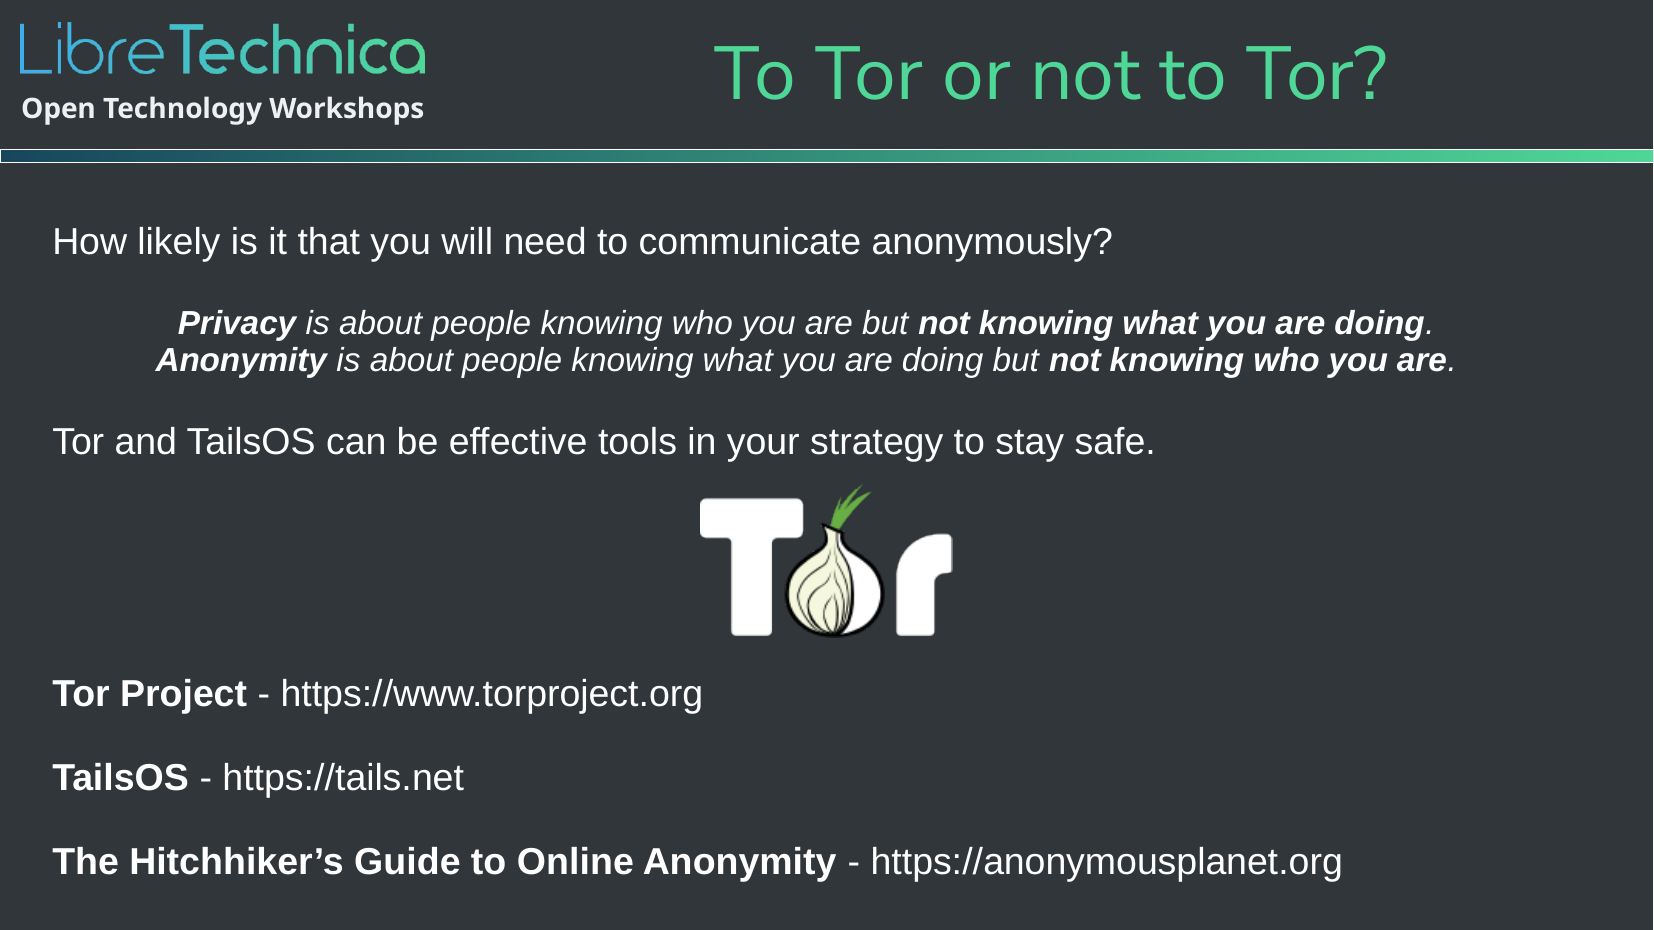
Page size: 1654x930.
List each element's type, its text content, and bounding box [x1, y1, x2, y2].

text_box [0, 149, 1653, 163]
text_box To Tor or not to Tor? [449, 0, 1653, 151]
text_box How likely is it that you will need to communicate anonymously? Privacy is about people knowing who you are but not knowing what you are doing. Anonymity is about people knowing what you are doing but not knowing who you are. Tor and TailsOS can be effective tools in your strategy to stay safe. Tor Project - https://www.torproject.org TailsOS - https://tails.net The Hitchhiker’s Guide to Online Anonymity - https://anonymousplanet.org [37, 213, 1576, 890]
picture [20, 22, 425, 72]
picture [700, 484, 953, 638]
title Open Technology Workshops [0, 72, 448, 142]
